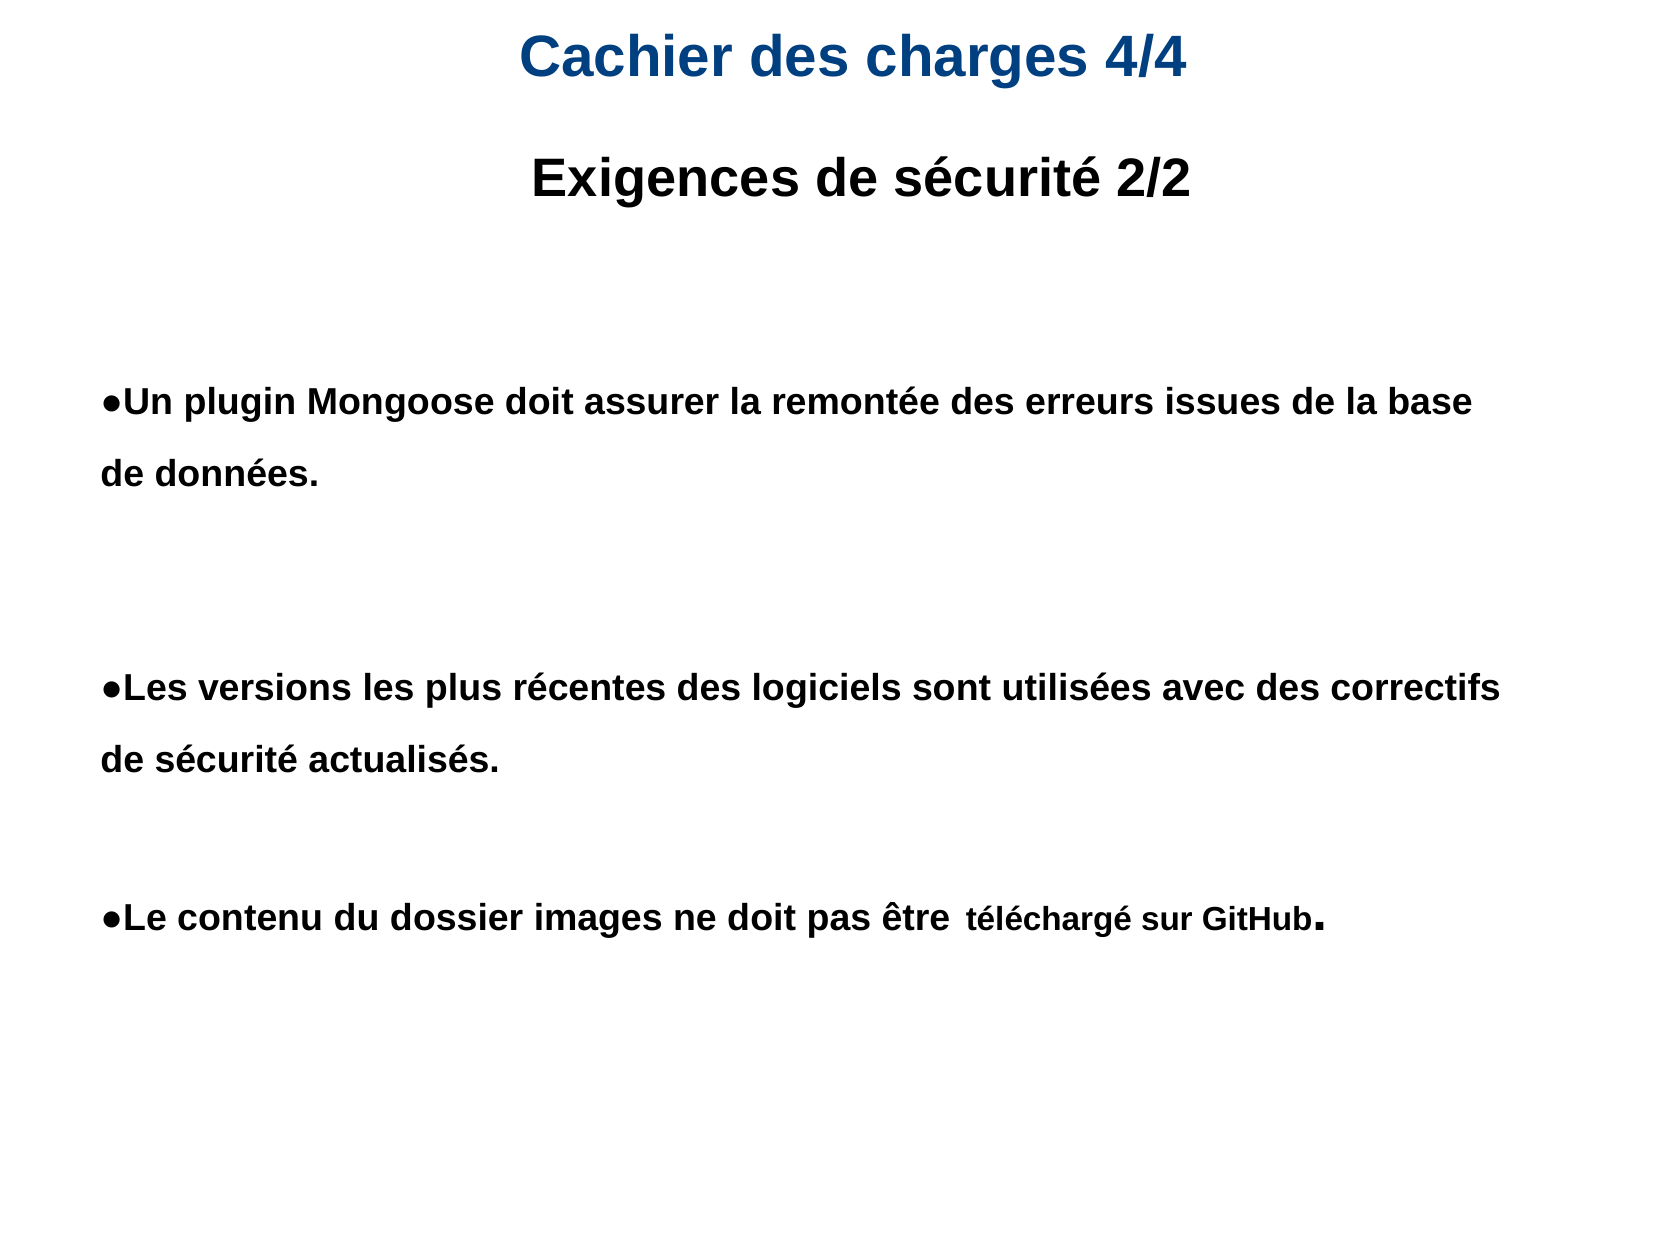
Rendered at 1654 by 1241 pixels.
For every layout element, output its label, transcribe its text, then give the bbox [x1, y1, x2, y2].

title Cachier des charges 4/4 [82, 23, 1625, 147]
list Exigences de sécurité 2/2 ●Un plugin Mongoose doit assurer la remontée des erreurs issues de la base de données. ●Les versions les plus récentes des logiciels sont utilisées avec des correctifs de sécurité actualisés. ●Le contenu du dossier images ne doit pas être téléchargé sur GitHub. [29, 147, 1625, 1157]
